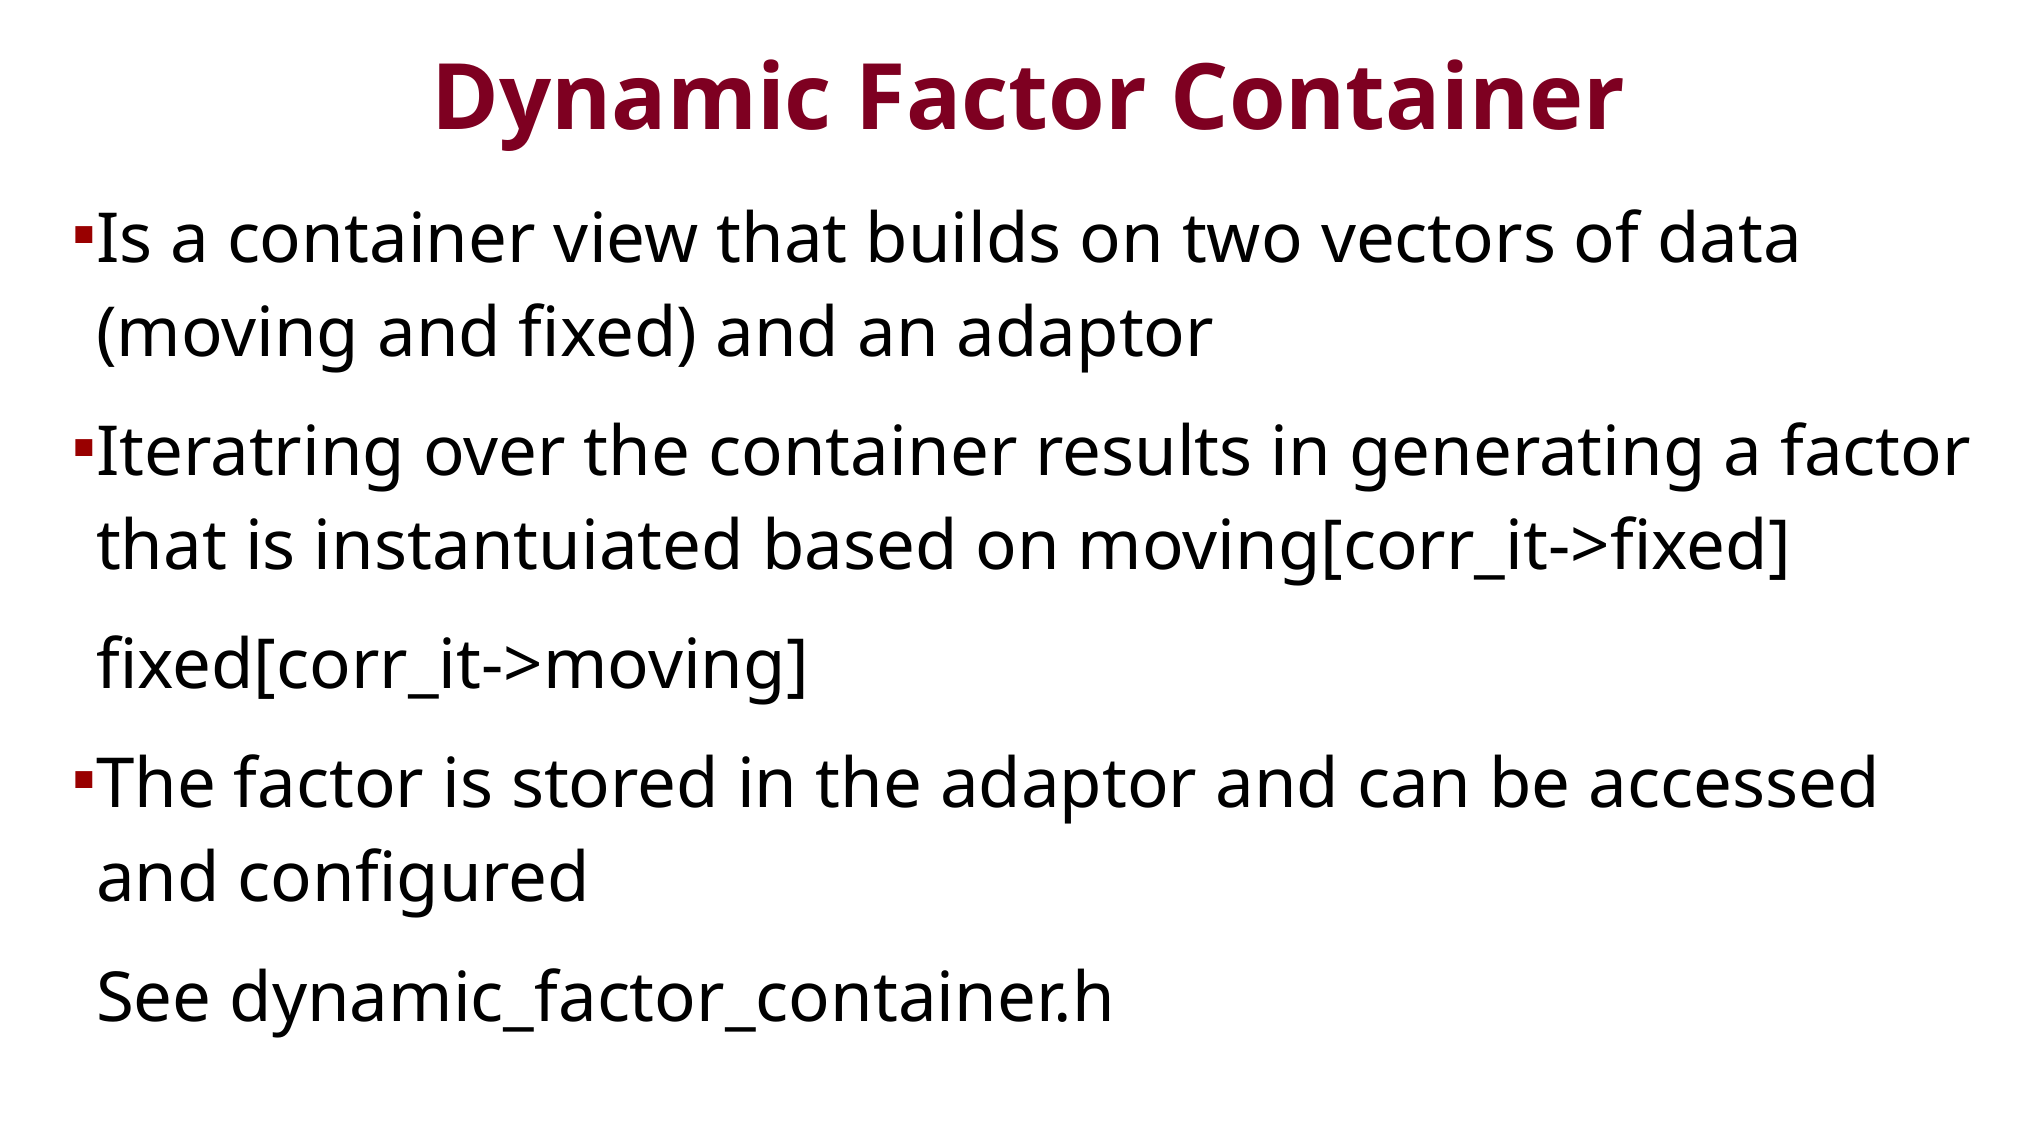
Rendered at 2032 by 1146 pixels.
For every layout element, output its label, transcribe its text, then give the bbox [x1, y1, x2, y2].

list Is a container view that builds on two vectors of data (moving and fixed) and an adaptor Iteratring over the container results in generating a factor that is instantuiated based on moving[corr_it->fixed] fixed[corr_it->moving] The factor is stored in the adaptor and can be accessed and configured See dynamic_factor_container.h [59, 188, 1985, 1111]
title Dynamic Factor Container [37, 10, 2020, 178]
